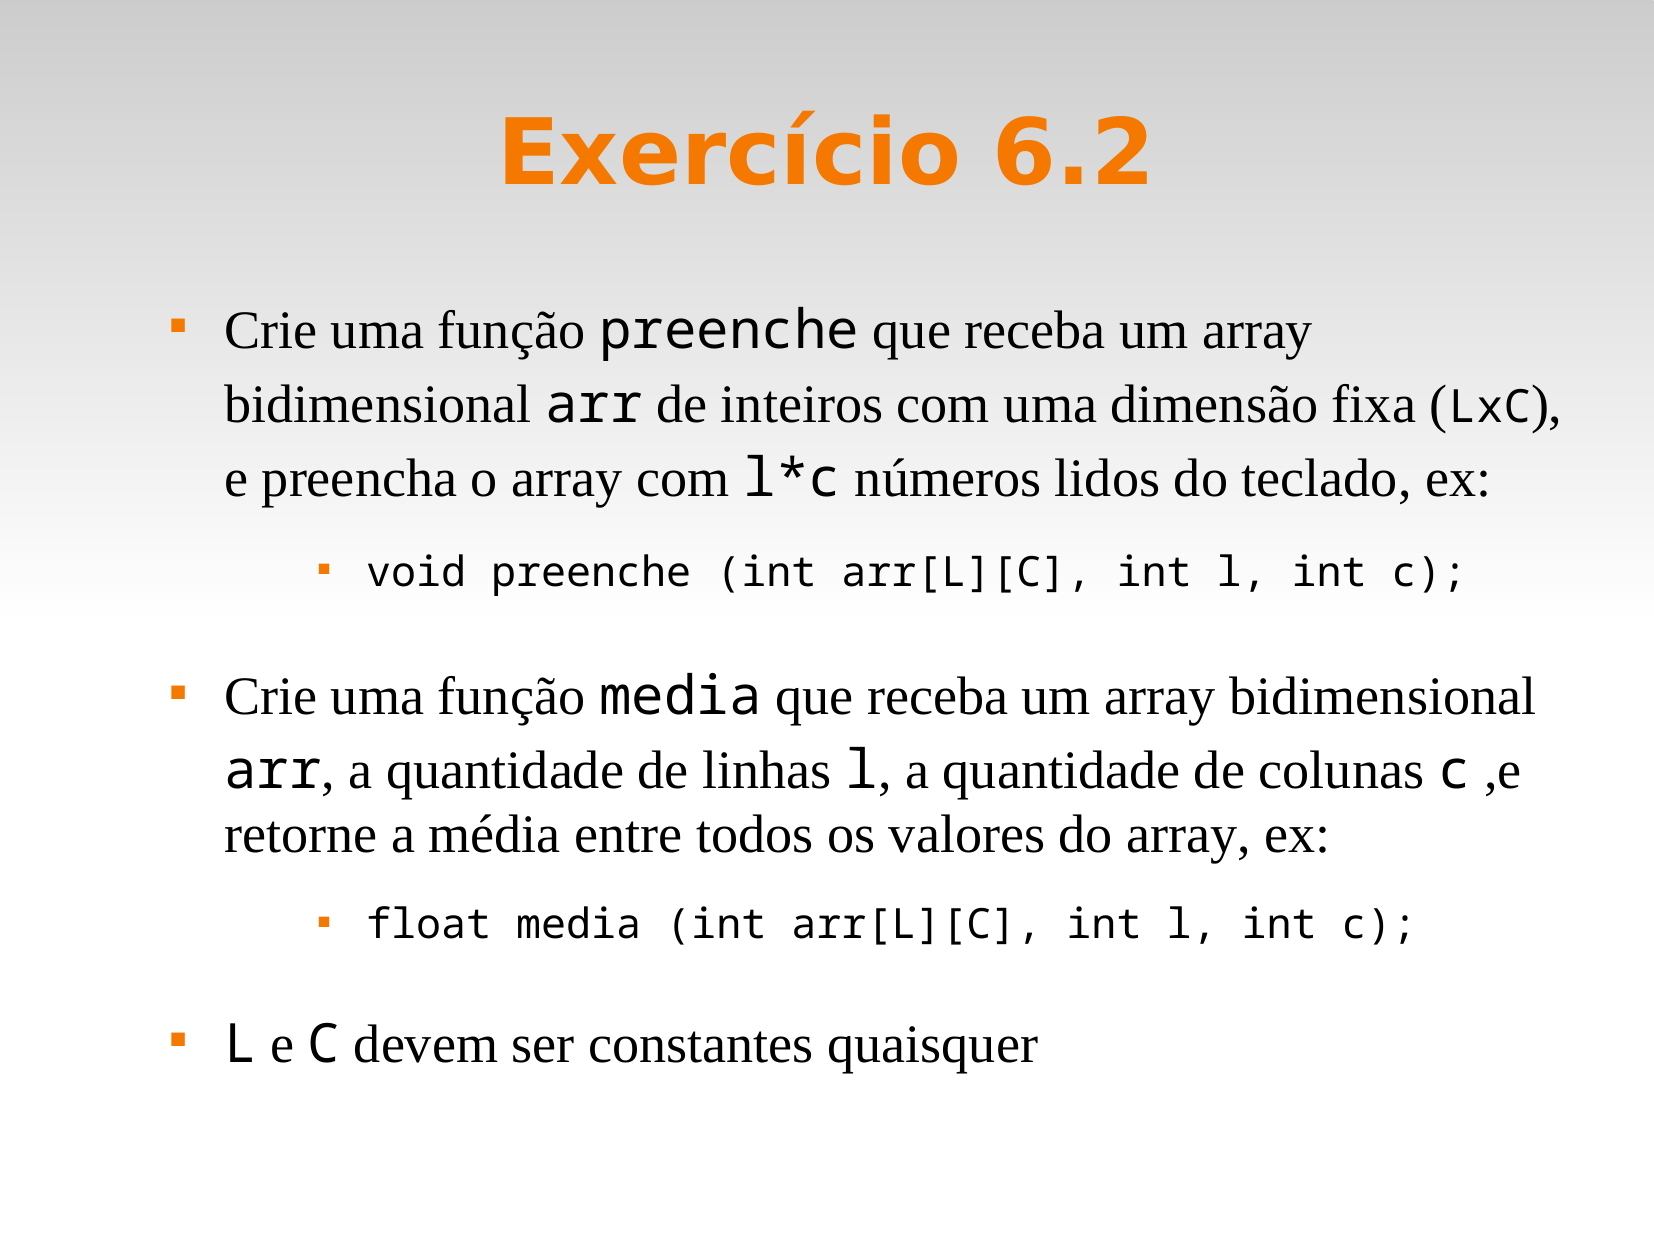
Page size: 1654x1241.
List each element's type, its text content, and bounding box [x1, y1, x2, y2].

list Crie uma função preenche que receba um array bidimensional arr de inteiros com uma dimensão fixa (LxC), e preencha o array com l*c números lidos do teclado, ex: void preenche (int arr[L][C], int l, int c); Crie uma função media que receba um array bidimensional arr, a quantidade de linhas l, a quantidade de colunas c ,e retorne a média entre todos os valores do array, ex: float media (int arr[L][C], int l, int c); L e C devem ser constantes quaisquer [82, 290, 1571, 1175]
title Exercício 6.2 [82, 49, 1571, 257]
